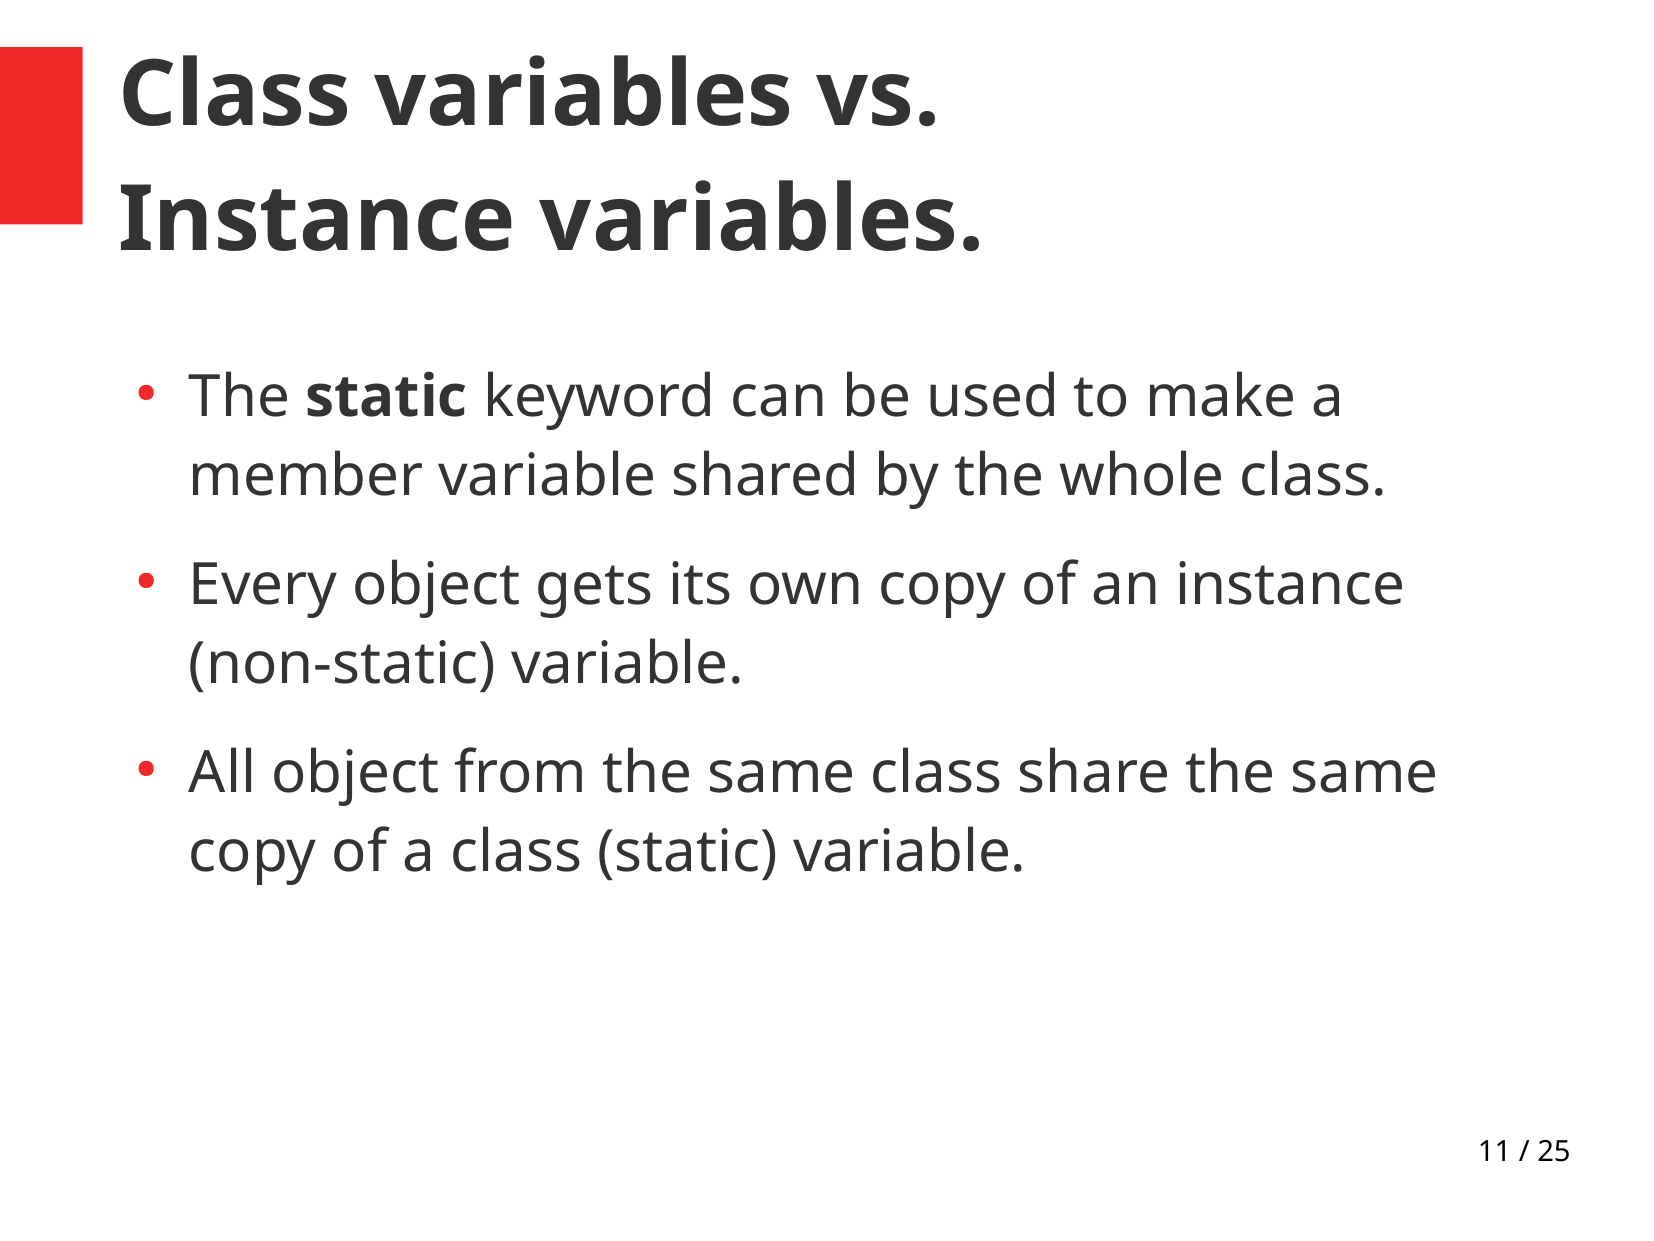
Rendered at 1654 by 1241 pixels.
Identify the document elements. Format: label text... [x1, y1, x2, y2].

list The static keyword can be used to make a member variable shared by the whole class. Every object gets its own copy of an instance (non-static) variable. All object from the same class share the same copy of a class (static) variable. [118, 354, 1536, 1074]
title Class variables vs. Instance variables. [118, 27, 1571, 278]
